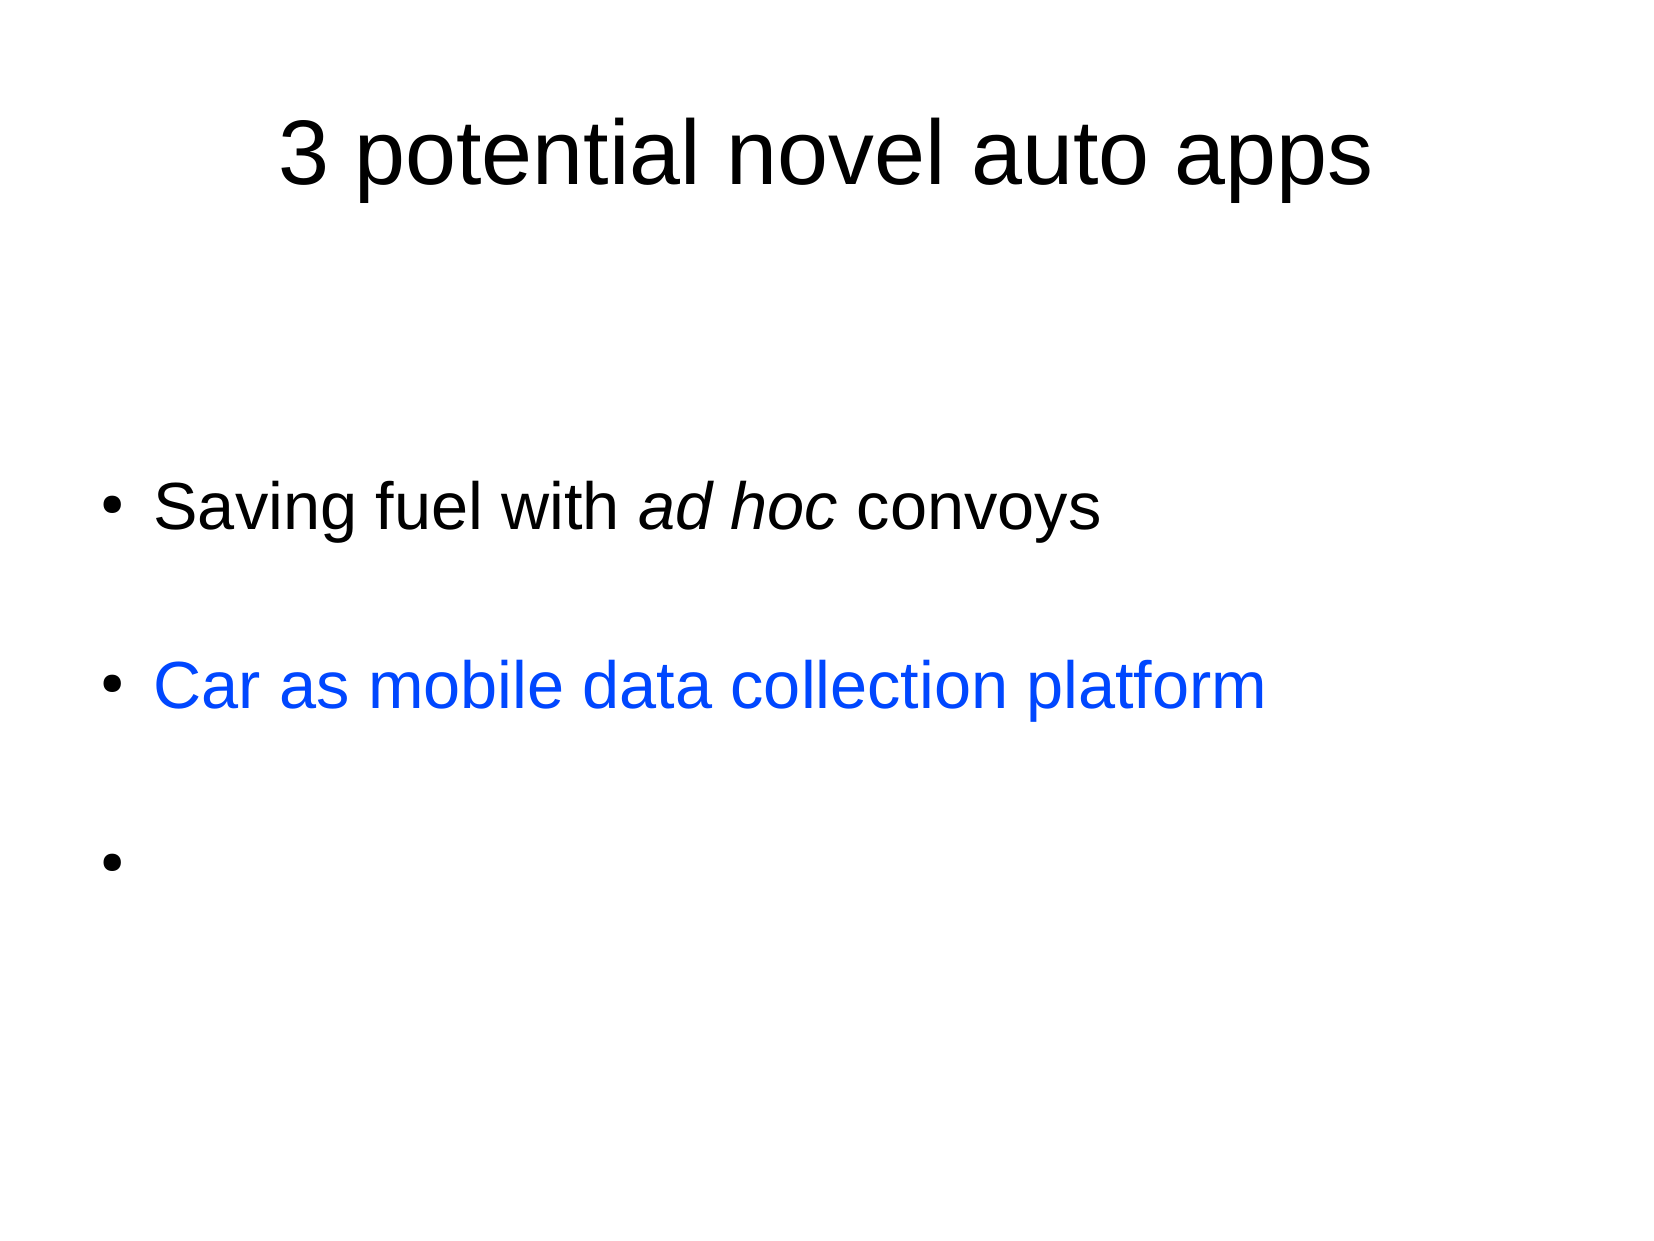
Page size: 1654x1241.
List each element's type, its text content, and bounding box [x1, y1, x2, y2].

list Saving fuel with ad hoc convoys Car as mobile data collection platform [82, 290, 1571, 1109]
title 3 potential novel auto apps [82, 49, 1571, 257]
